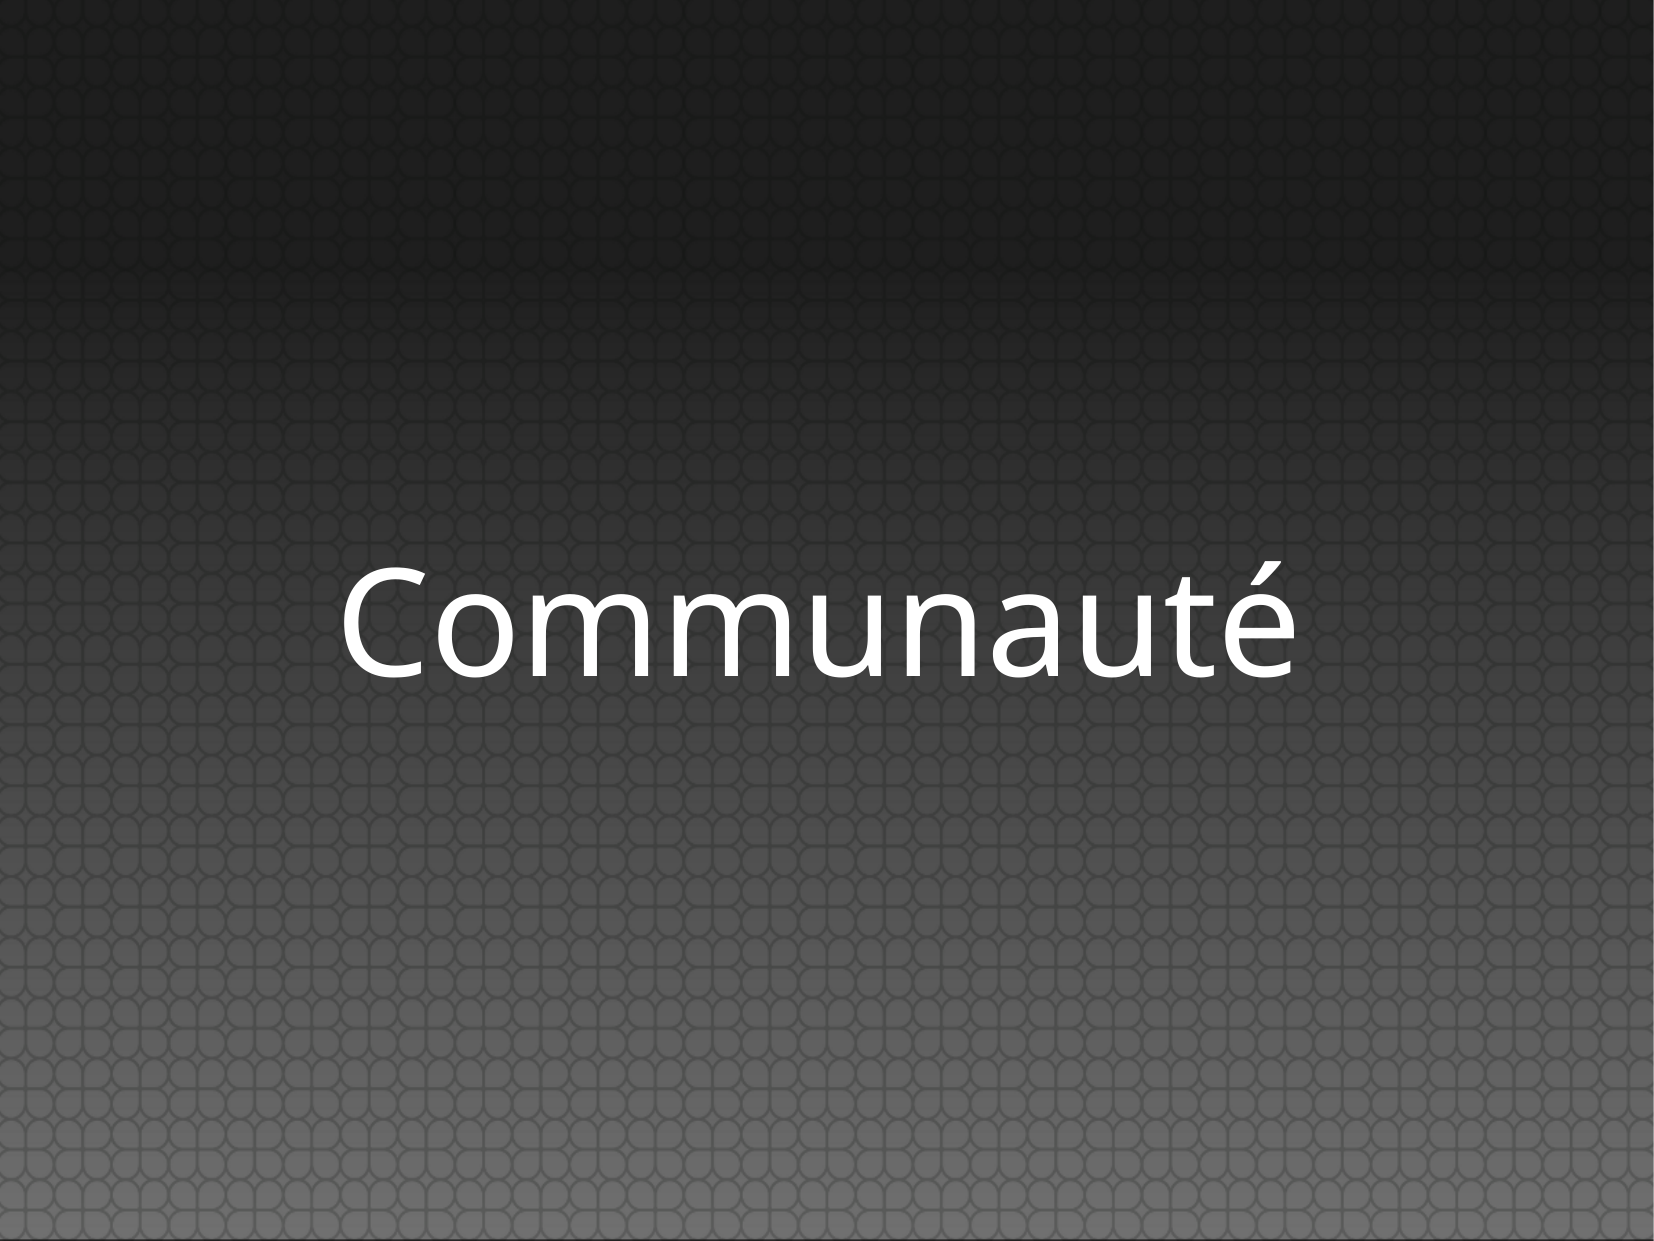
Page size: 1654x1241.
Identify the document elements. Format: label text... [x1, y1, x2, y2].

title Communauté [75, 525, 1564, 713]
picture [0, 0, 1654, 1241]
